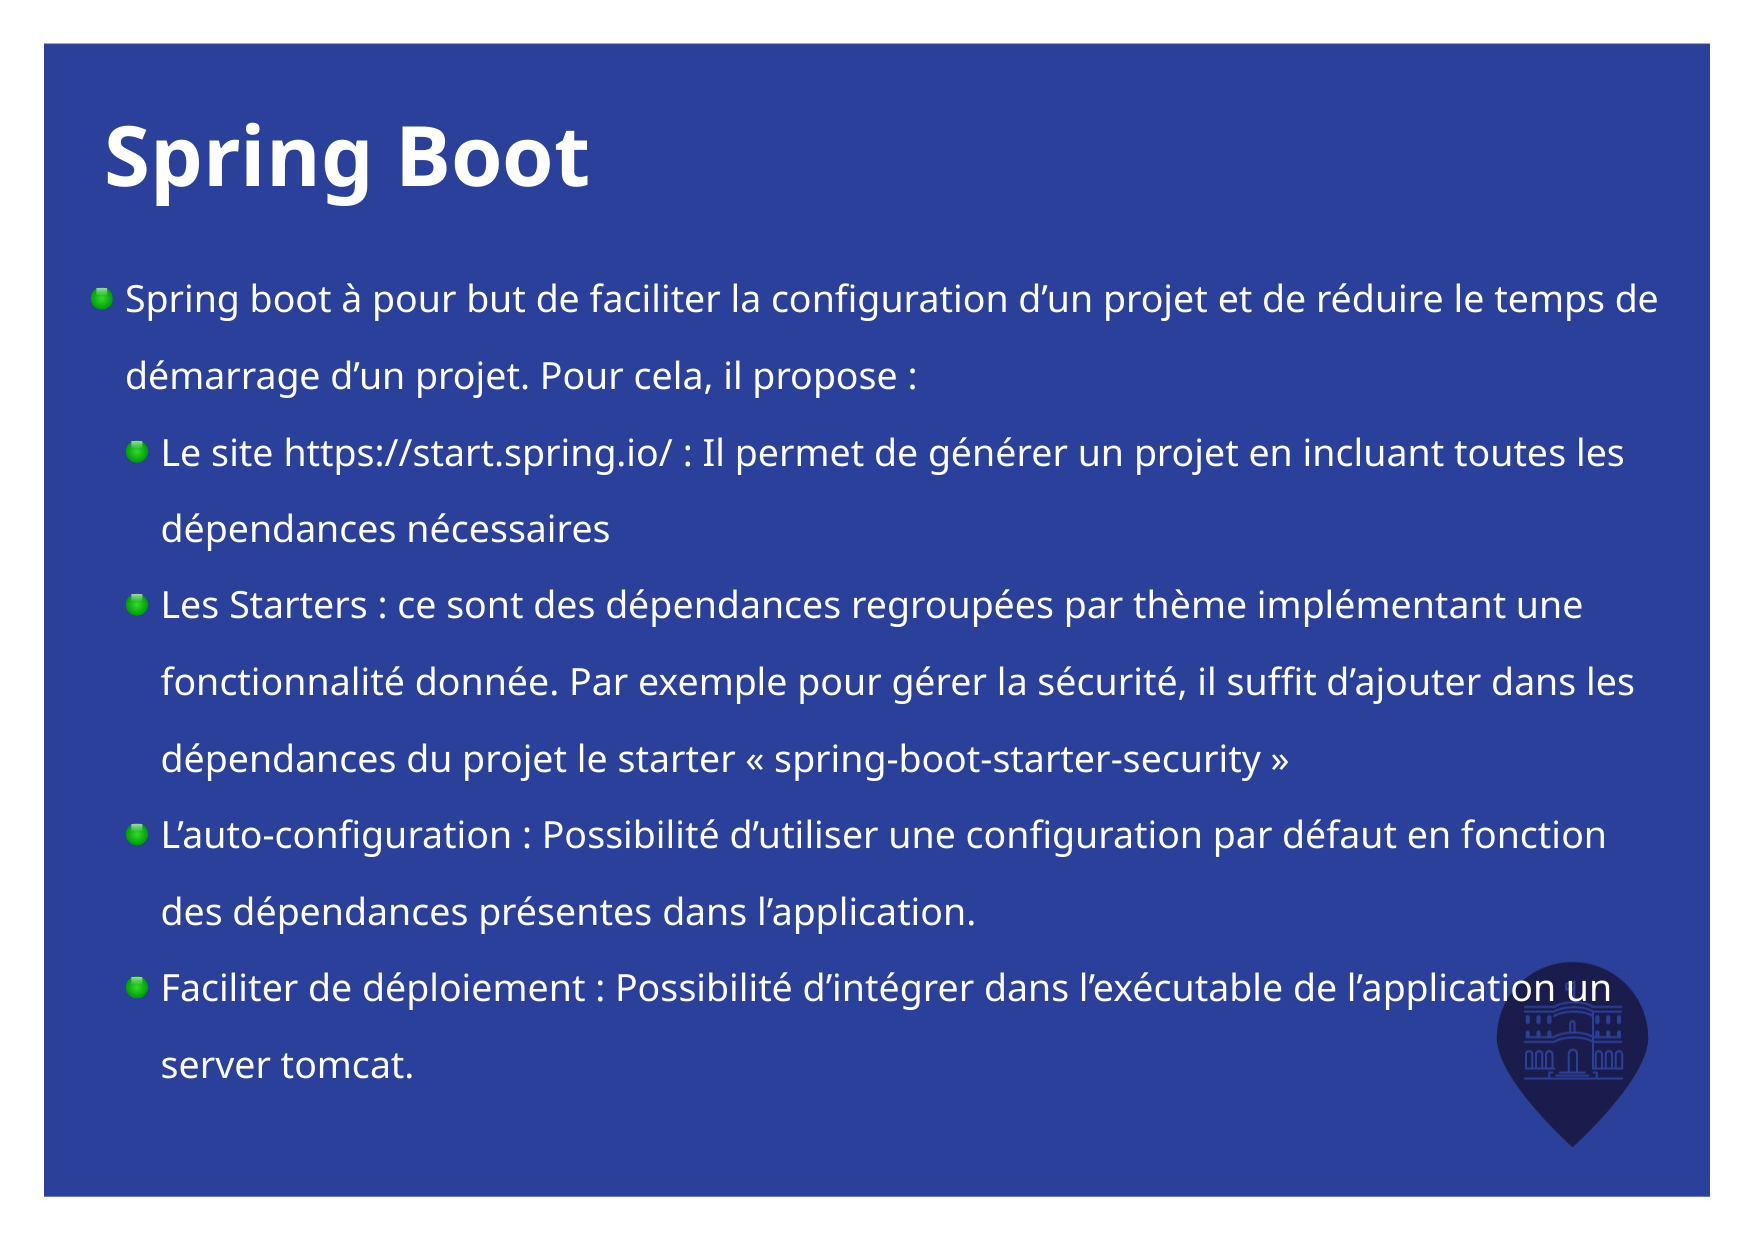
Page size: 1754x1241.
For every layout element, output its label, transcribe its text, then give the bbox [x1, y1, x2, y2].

text_box Spring boot à pour but de faciliter la configuration d’un projet et de réduire le temps de démarrage d’un projet. Pour cela, il propose : Le site https://start.spring.io/ : Il permet de générer un projet en incluant toutes les dépendances nécessaires Les Starters : ce sont des dépendances regroupées par thème implémentant une fonctionnalité donnée. Par exemple pour gérer la sécurité, il suffit d’ajouter dans les dépendances du projet le starter « spring-boot-starter-security » L’auto-configuration : Possibilité d’utiliser une configuration par défaut en fonction des dépendances présentes dans l’application. Faciliter de déploiement : Possibilité d’intégrer dans l’exécutable de l’application un server tomcat. [75, 240, 1688, 1231]
title Spring Boot [87, 49, 1666, 240]
picture [0, 0, 1754, 1241]
